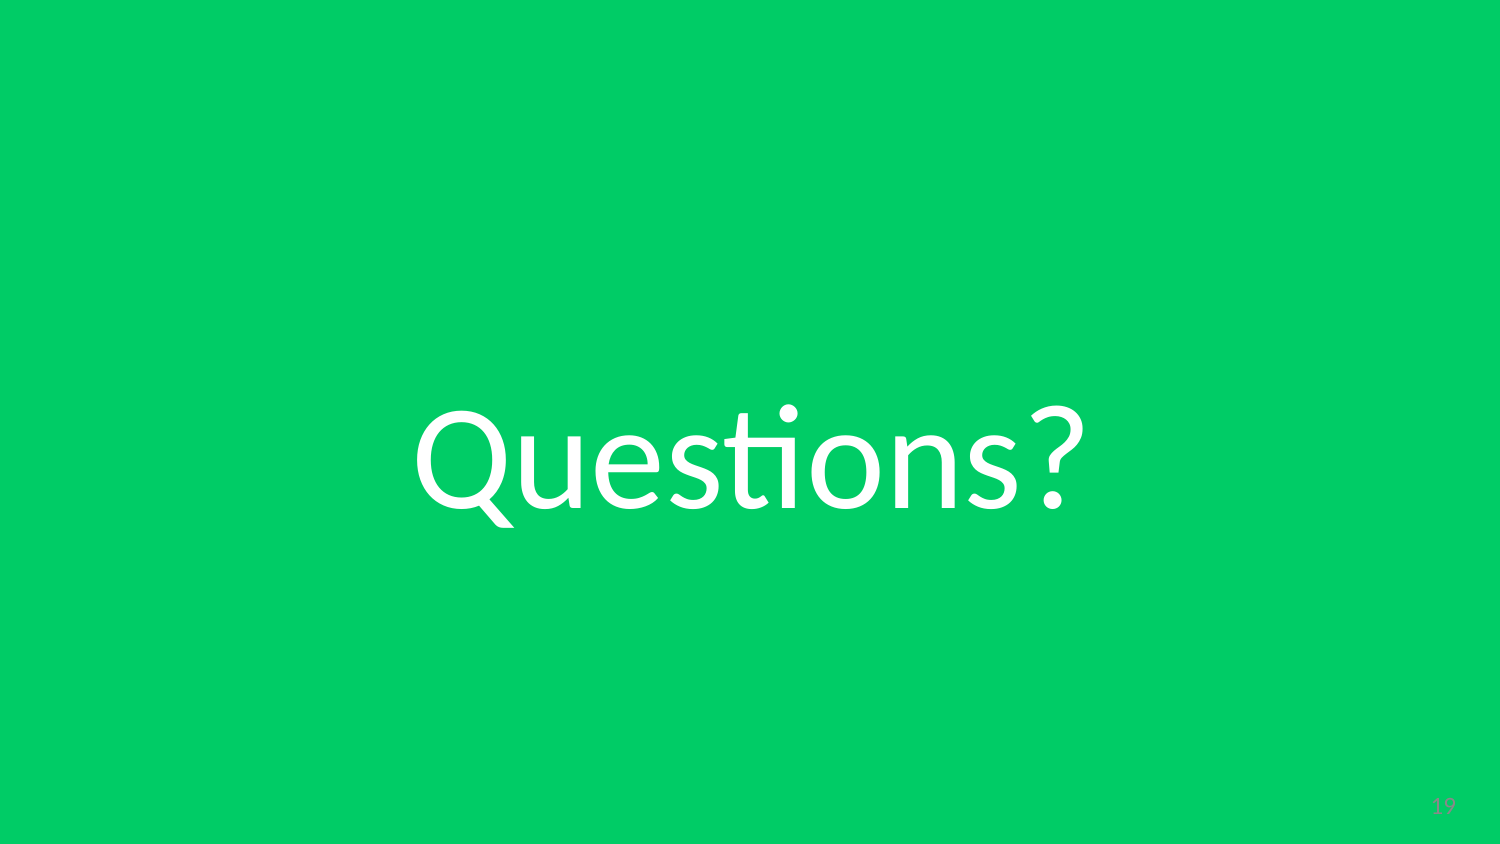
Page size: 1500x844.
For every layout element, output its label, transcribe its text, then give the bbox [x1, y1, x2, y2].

text_box 19 [1415, 782, 1500, 828]
title Questions? [76, 351, 1427, 492]
